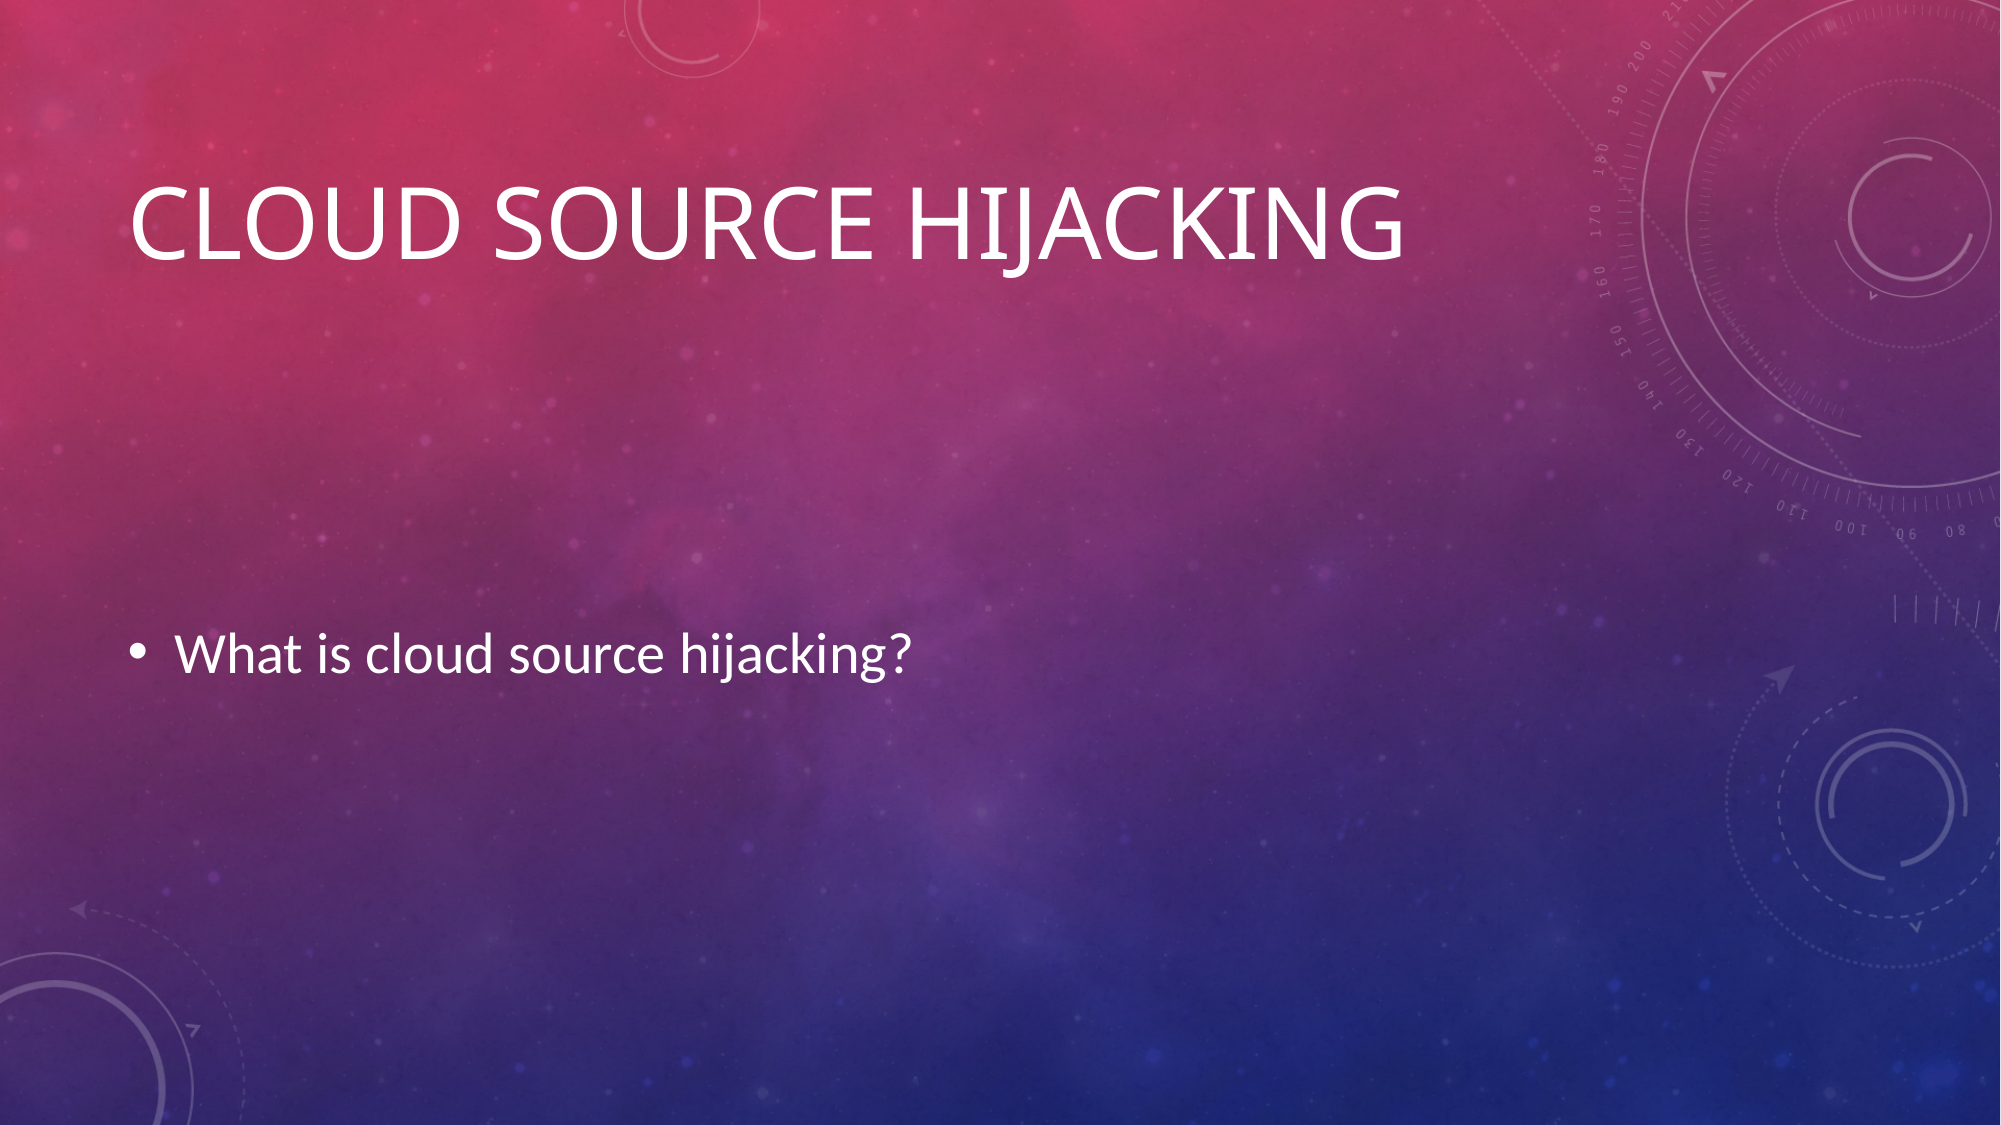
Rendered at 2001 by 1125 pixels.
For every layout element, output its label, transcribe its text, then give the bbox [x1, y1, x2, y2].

title Cloud source hijacking [112, 99, 1775, 339]
list What is cloud source hijacking? [112, 351, 1775, 950]
